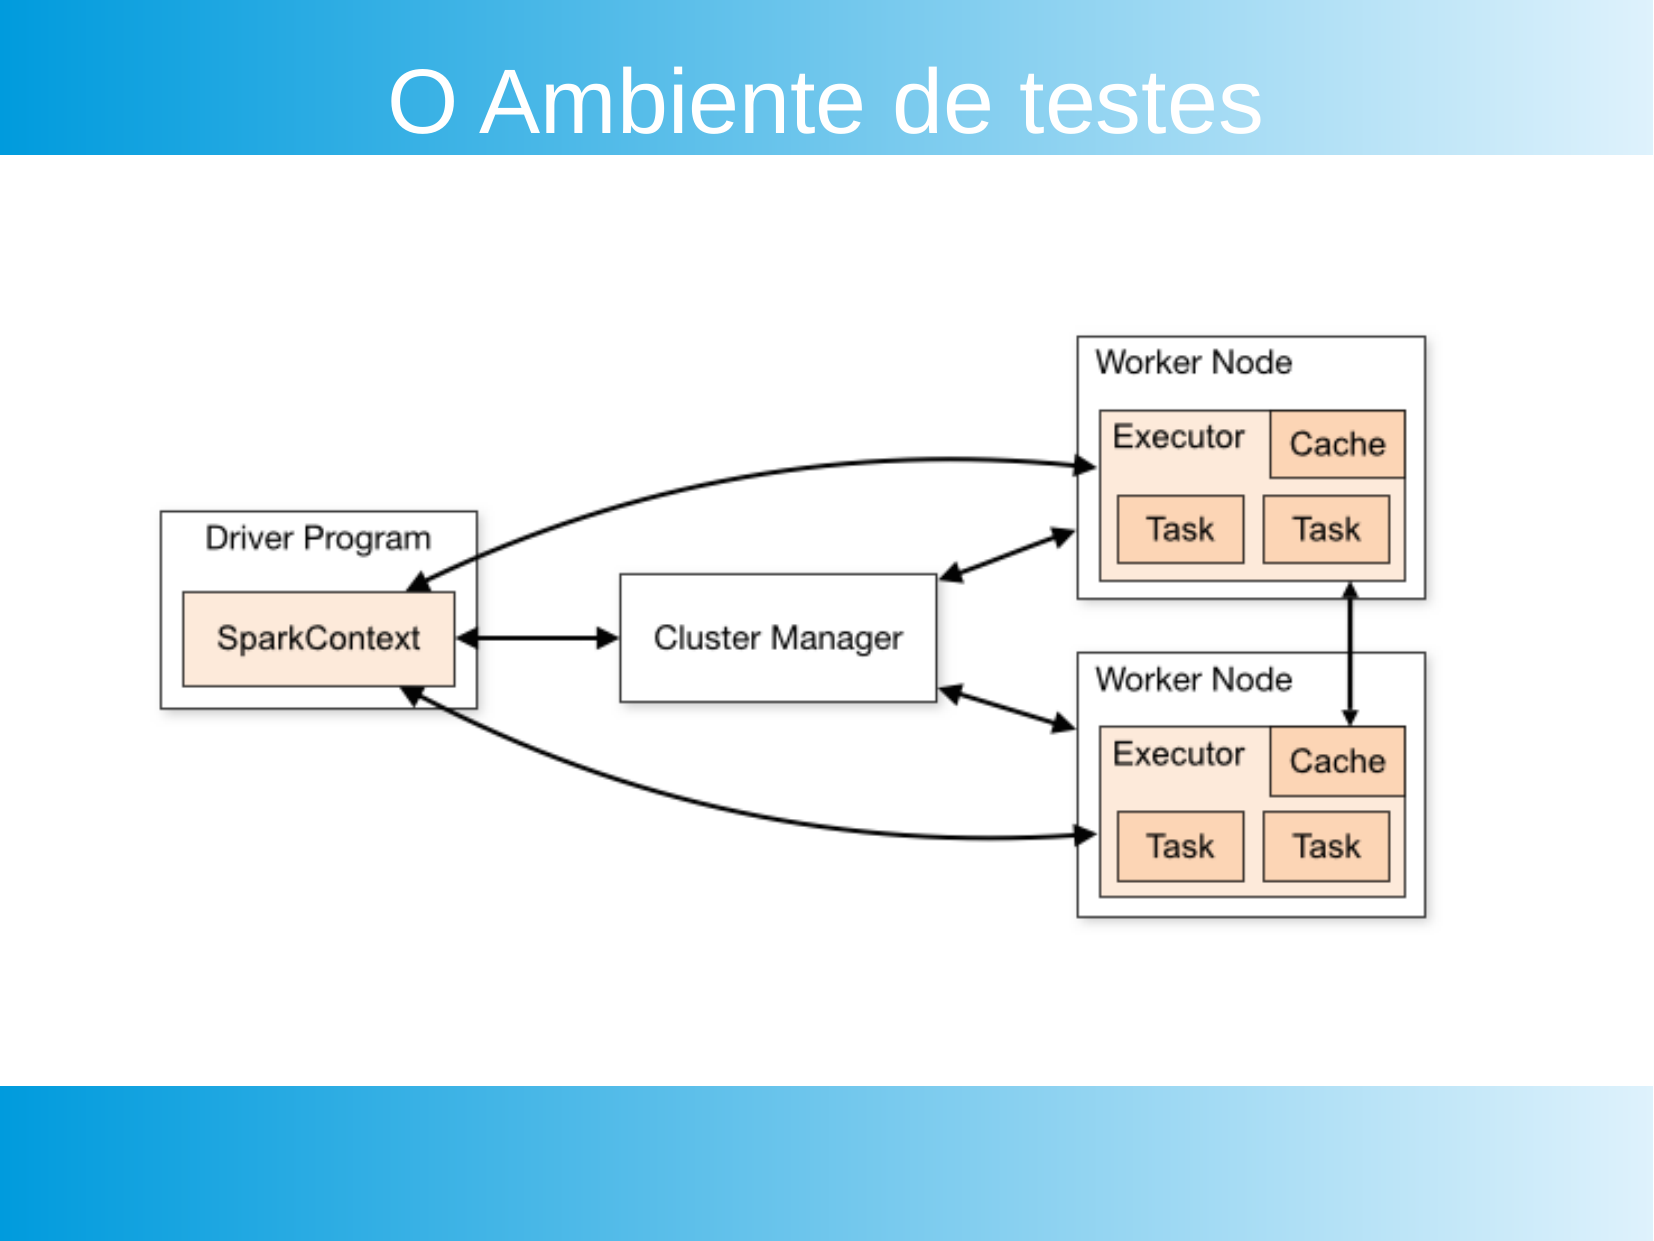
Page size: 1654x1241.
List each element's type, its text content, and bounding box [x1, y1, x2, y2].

title O Ambiente de testes [82, 49, 1571, 155]
picture [129, 307, 1465, 948]
